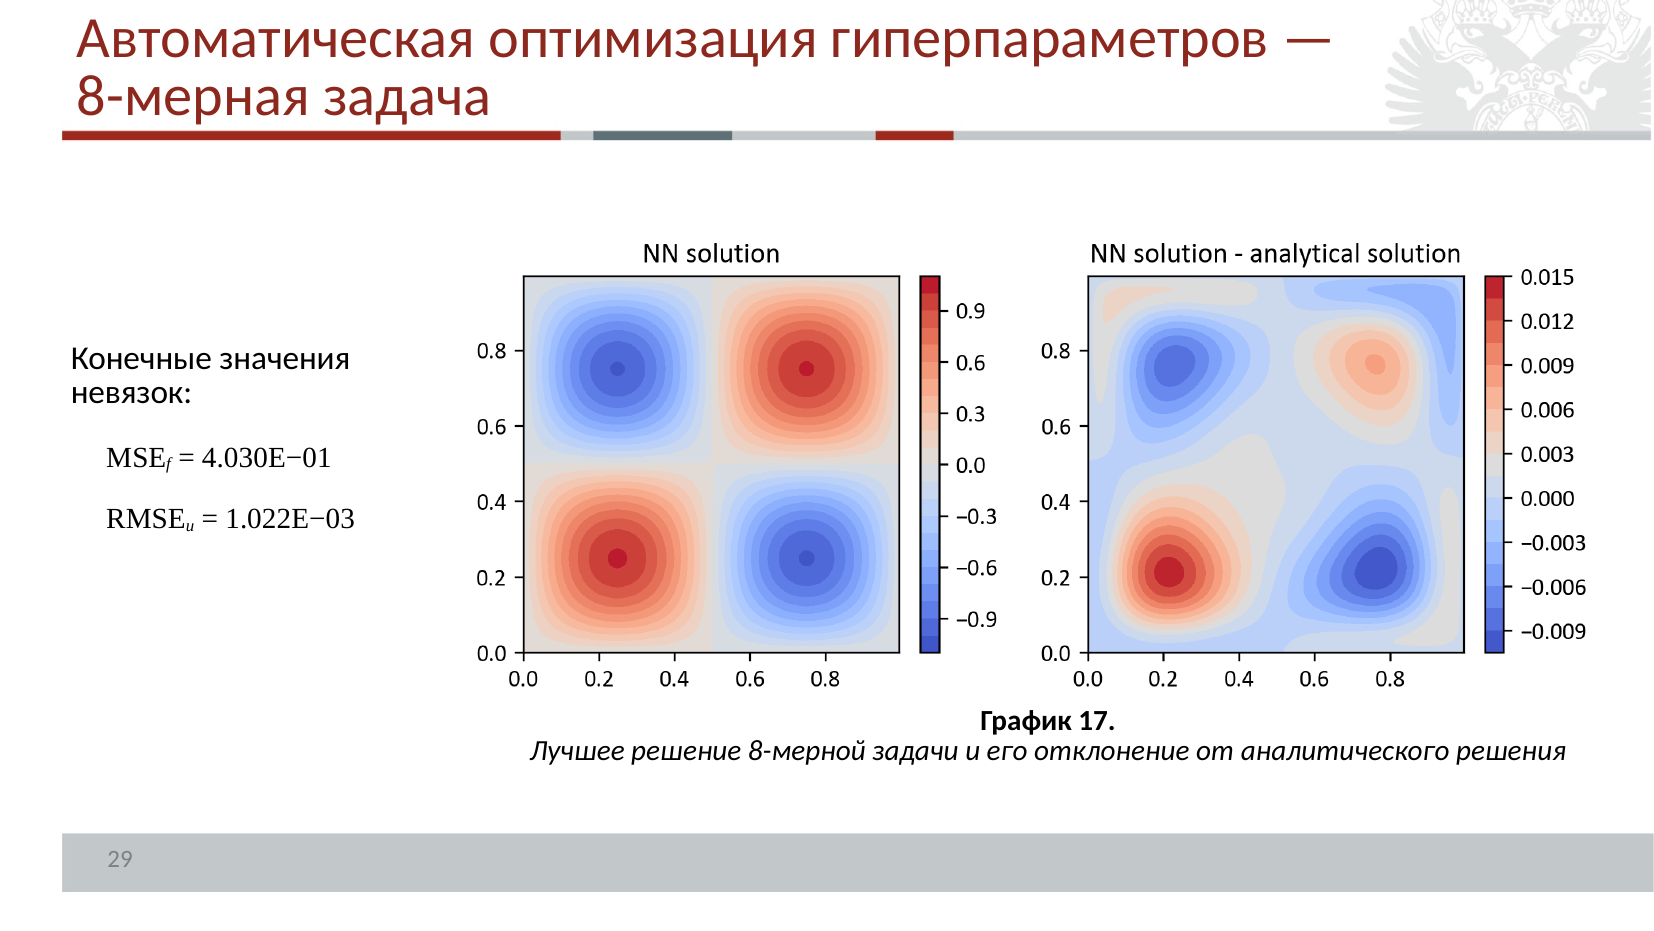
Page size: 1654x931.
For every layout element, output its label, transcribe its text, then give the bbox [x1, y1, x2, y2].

text_box График 17. Лучшее решение 8-мерной задачи и его отклонение от аналитического решения [501, 708, 1595, 768]
text_box Конечные значения невязок: MSEf = 4.030E−01 RMSEu = 1.022E−03 [70, 345, 442, 536]
title Автоматическая оптимизация гиперпараметров — 8-мерная задача [76, 13, 1565, 131]
picture [0, 0, 1654, 931]
